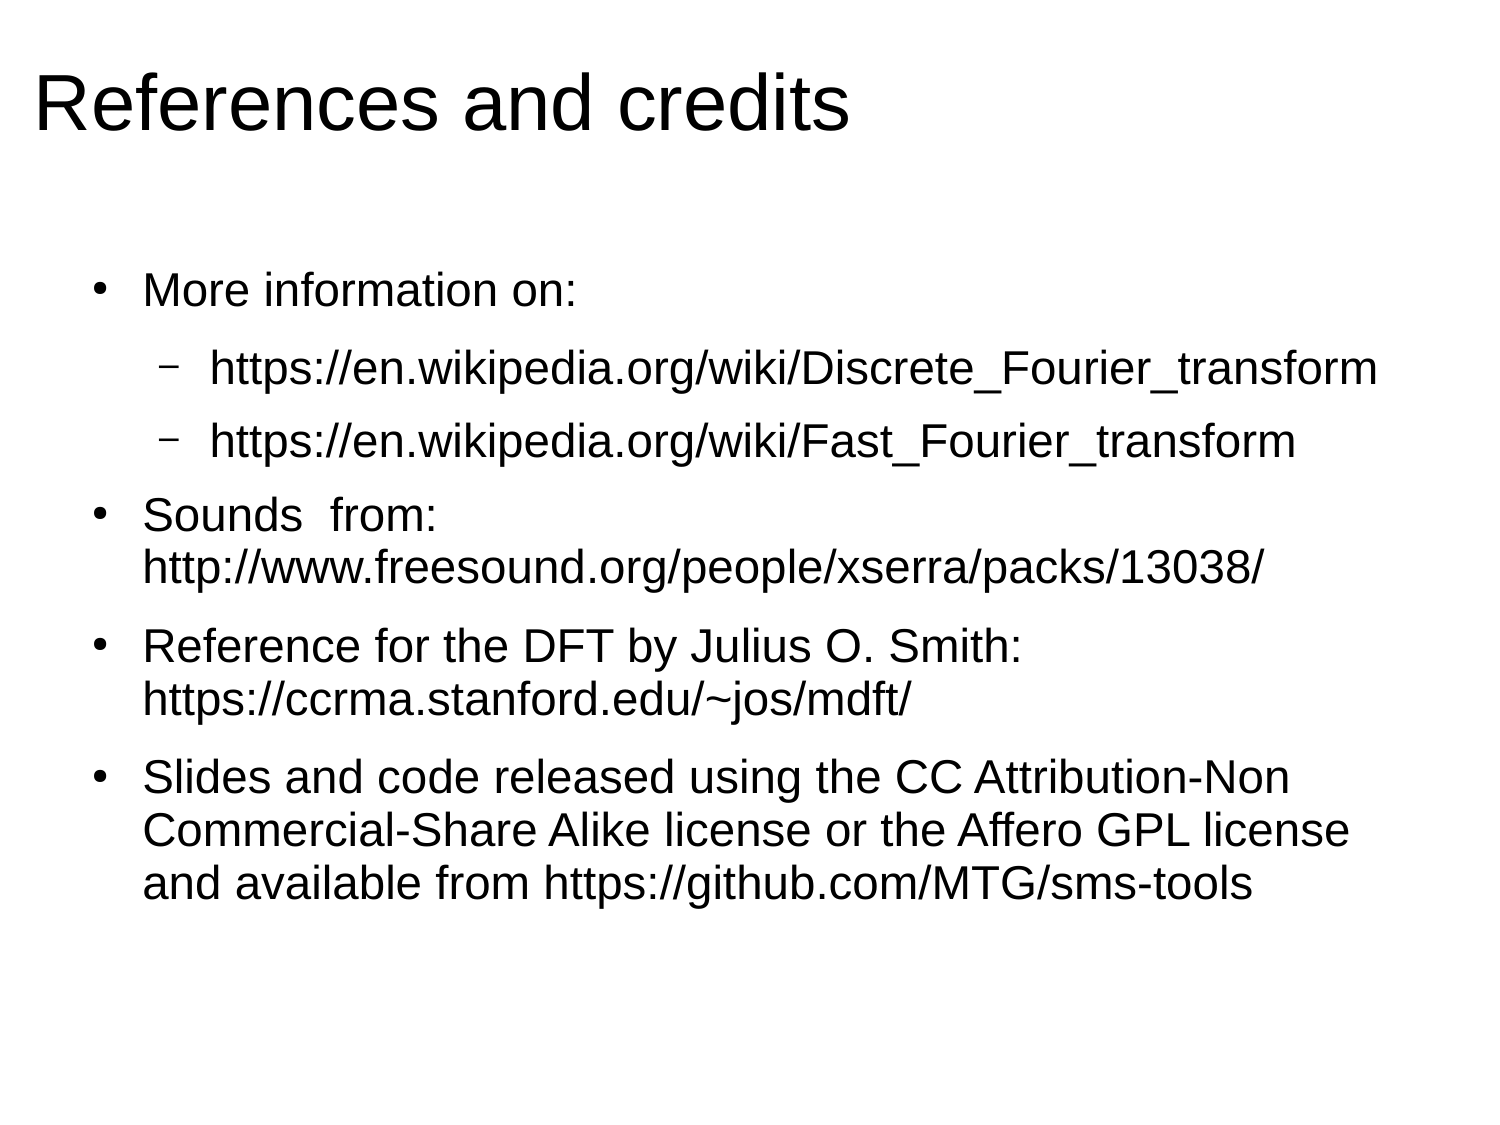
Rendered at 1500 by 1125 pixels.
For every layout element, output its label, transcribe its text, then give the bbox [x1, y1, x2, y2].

list More information on: https://en.wikipedia.org/wiki/Discrete_Fourier_transform https://en.wikipedia.org/wiki/Fast_Fourier_transform Sounds from: http://www.freesound.org/people/xserra/packs/13038/ Reference for the DFT by Julius O. Smith: https://ccrma.stanford.edu/~jos/mdft/ Slides and code released using the CC Attribution-Non Commercial-Share Alike license or the Affero GPL license and available from https://github.com/MTG/sms-tools [75, 263, 1425, 916]
title References and credits [33, 9, 1384, 197]
